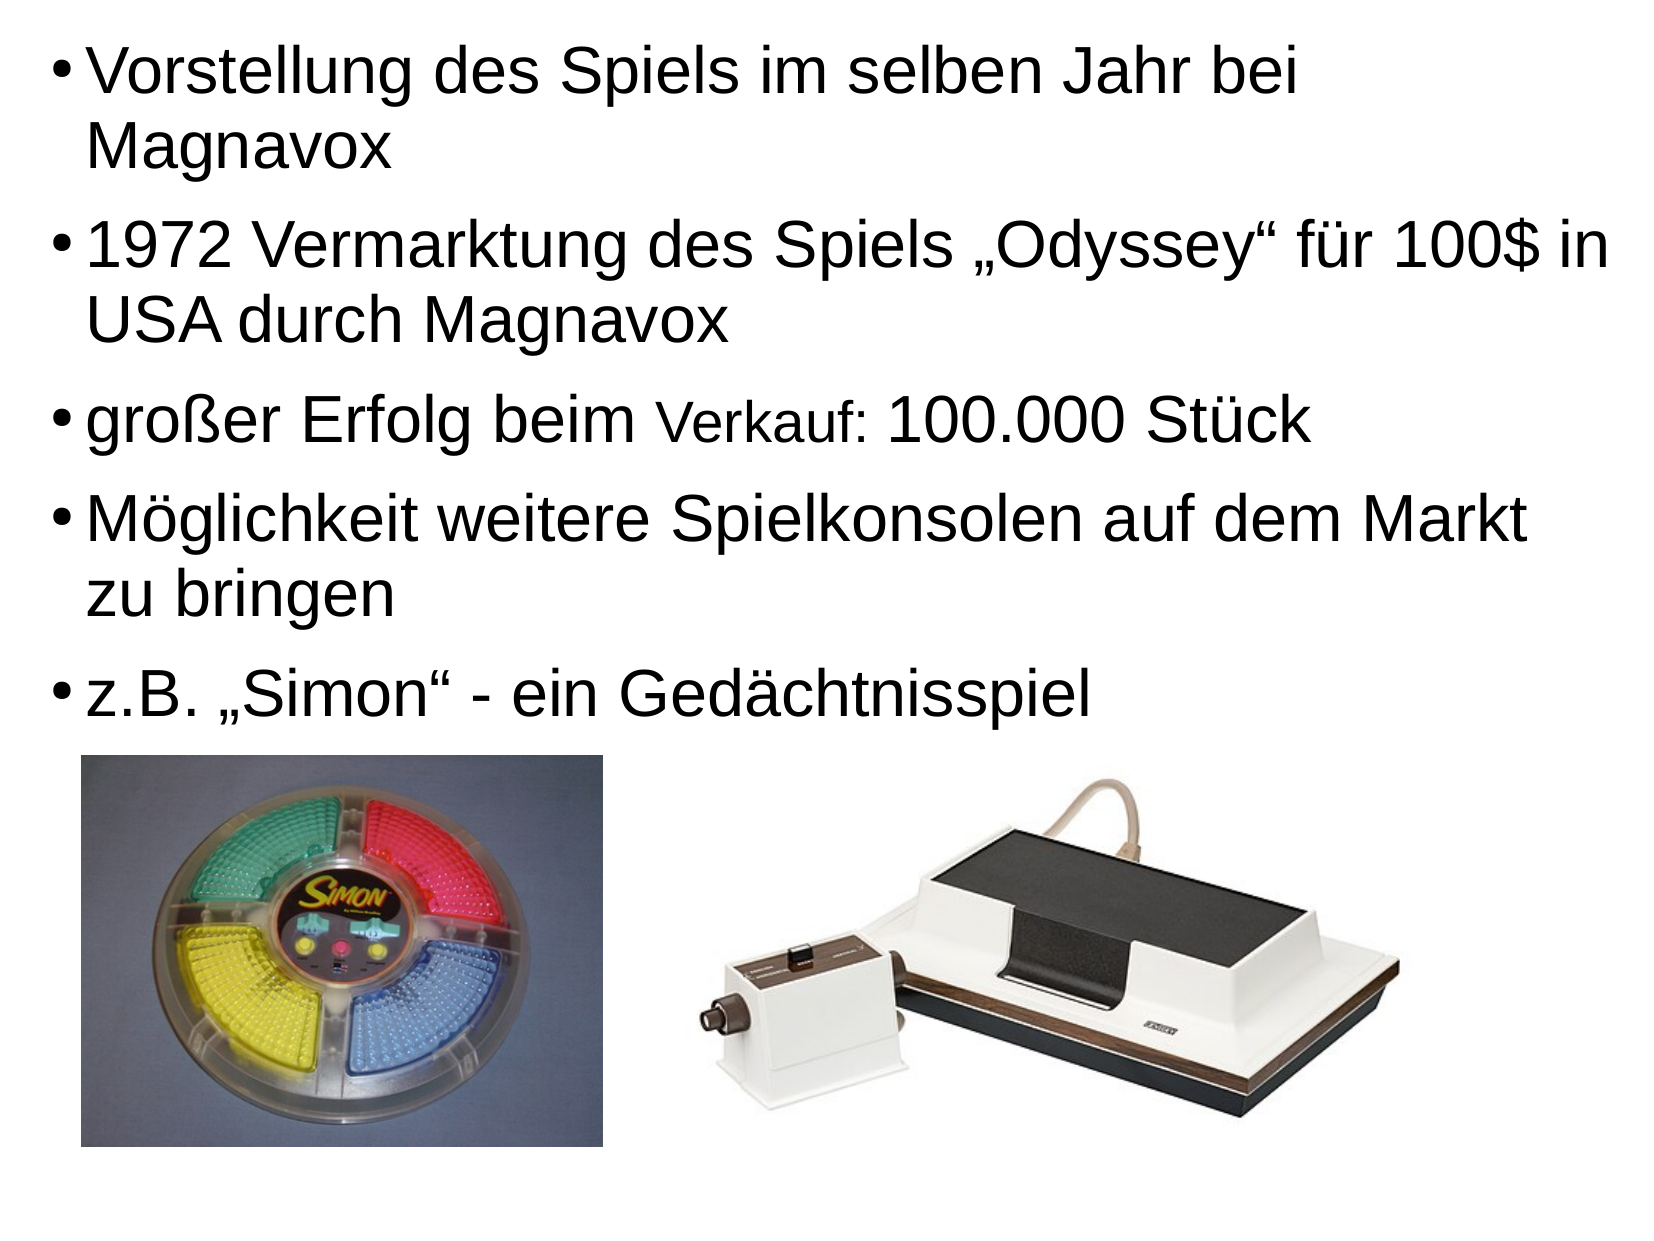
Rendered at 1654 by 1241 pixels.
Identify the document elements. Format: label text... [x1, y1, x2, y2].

picture [81, 755, 603, 1147]
picture [685, 763, 1416, 1134]
text_box Vorstellung des Spiels im selben Jahr bei Magnavox 1972 Vermarktung des Spiels „Odyssey“ für 100$ in USA durch Magnavox großer Erfolg beim Verkauf: 100.000 Stück Möglichkeit weitere Spielkonsolen auf dem Markt zu bringen z.B. „Simon“ - ein Gedächtnisspiel [35, 25, 1630, 1241]
